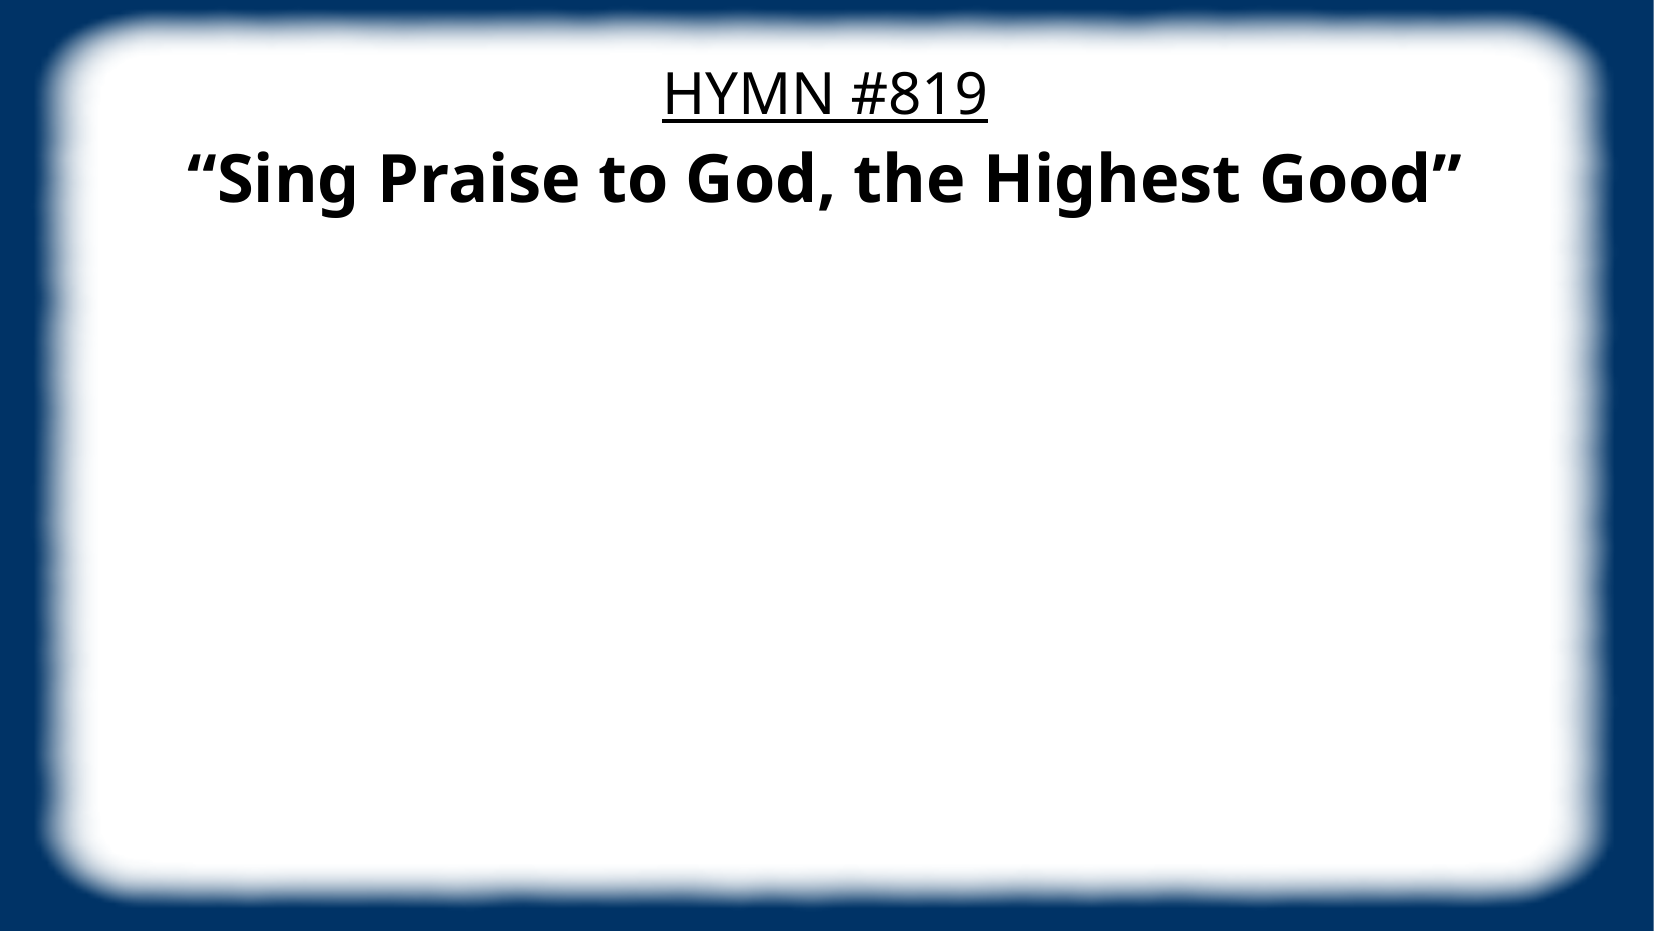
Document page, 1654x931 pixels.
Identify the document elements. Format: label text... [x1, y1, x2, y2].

picture [0, 0, 1654, 931]
text_box HYMN #819 “Sing Praise to God, the Highest Good” [105, 45, 1546, 226]
